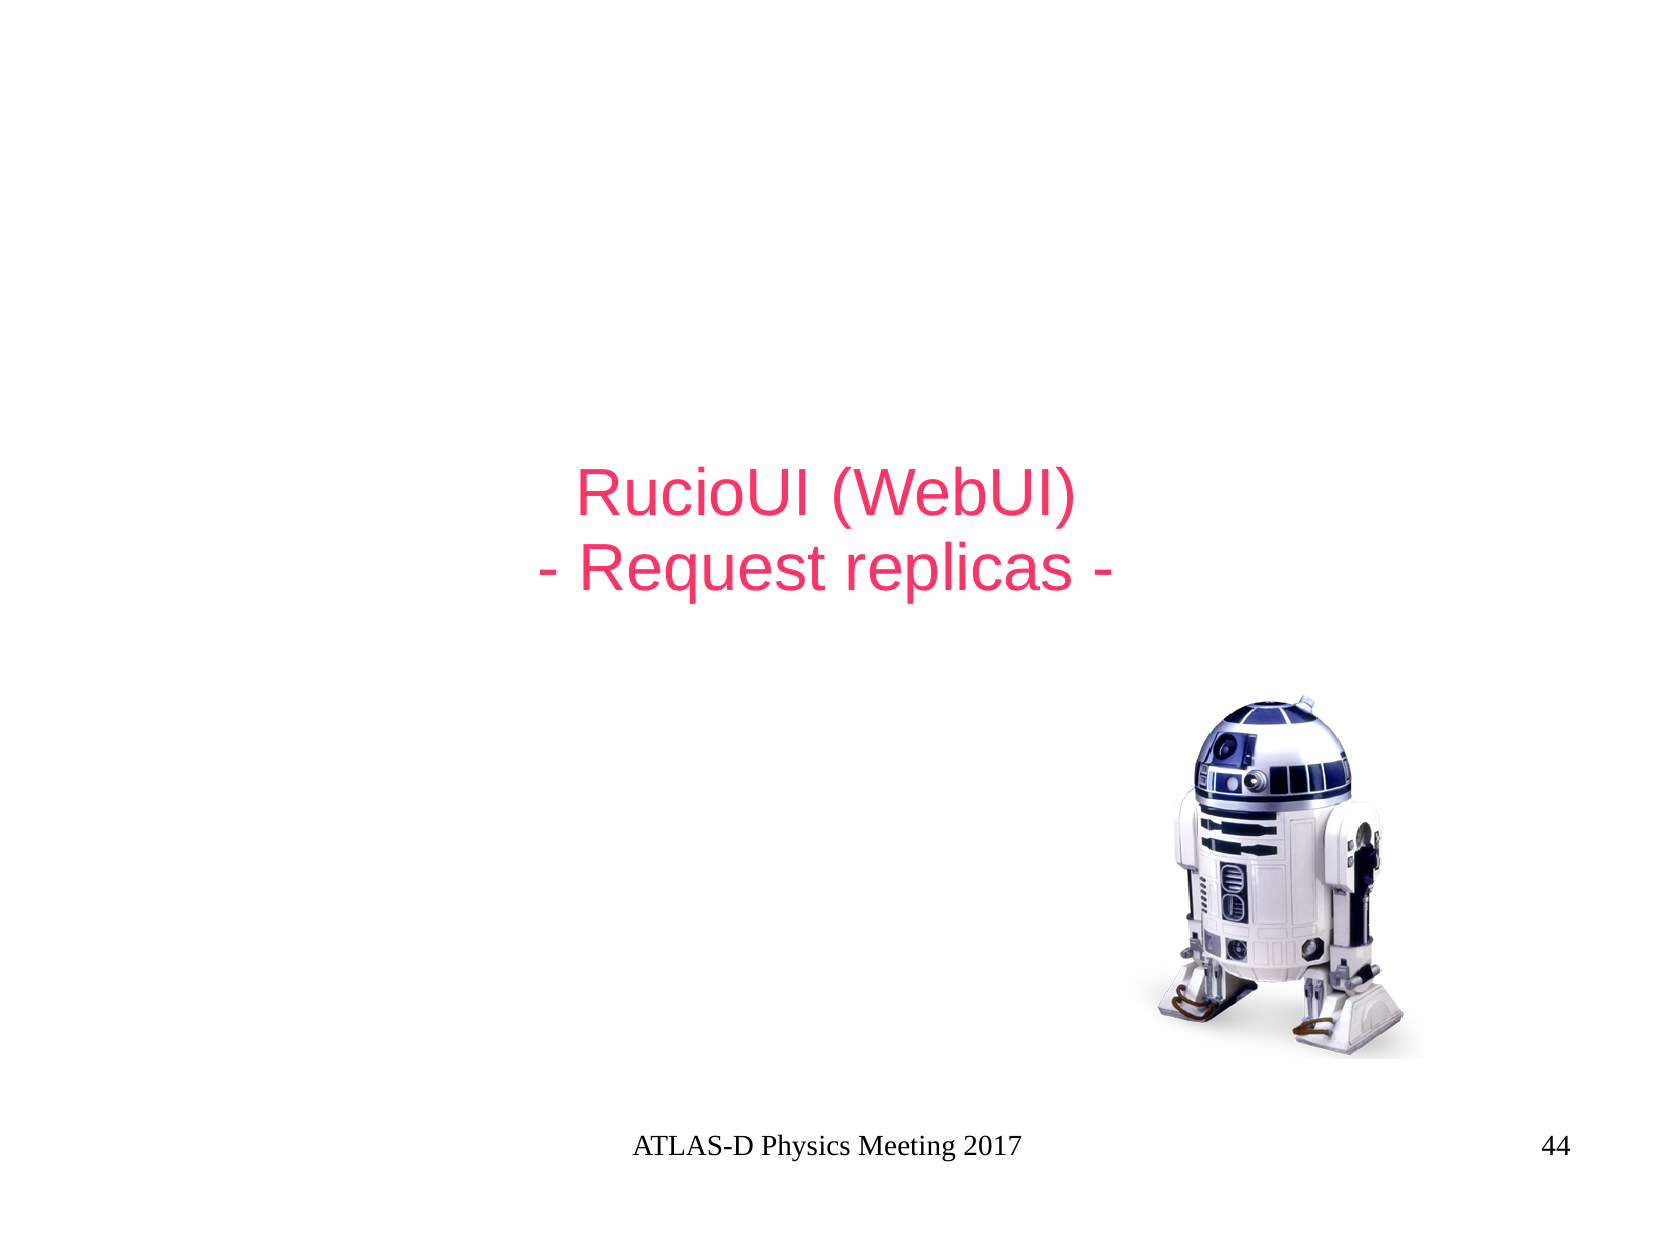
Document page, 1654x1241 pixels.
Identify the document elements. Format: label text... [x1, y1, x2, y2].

subtitle RucioUI (WebUI) - Request replicas - [82, 49, 1571, 1010]
picture [1125, 689, 1424, 1059]
